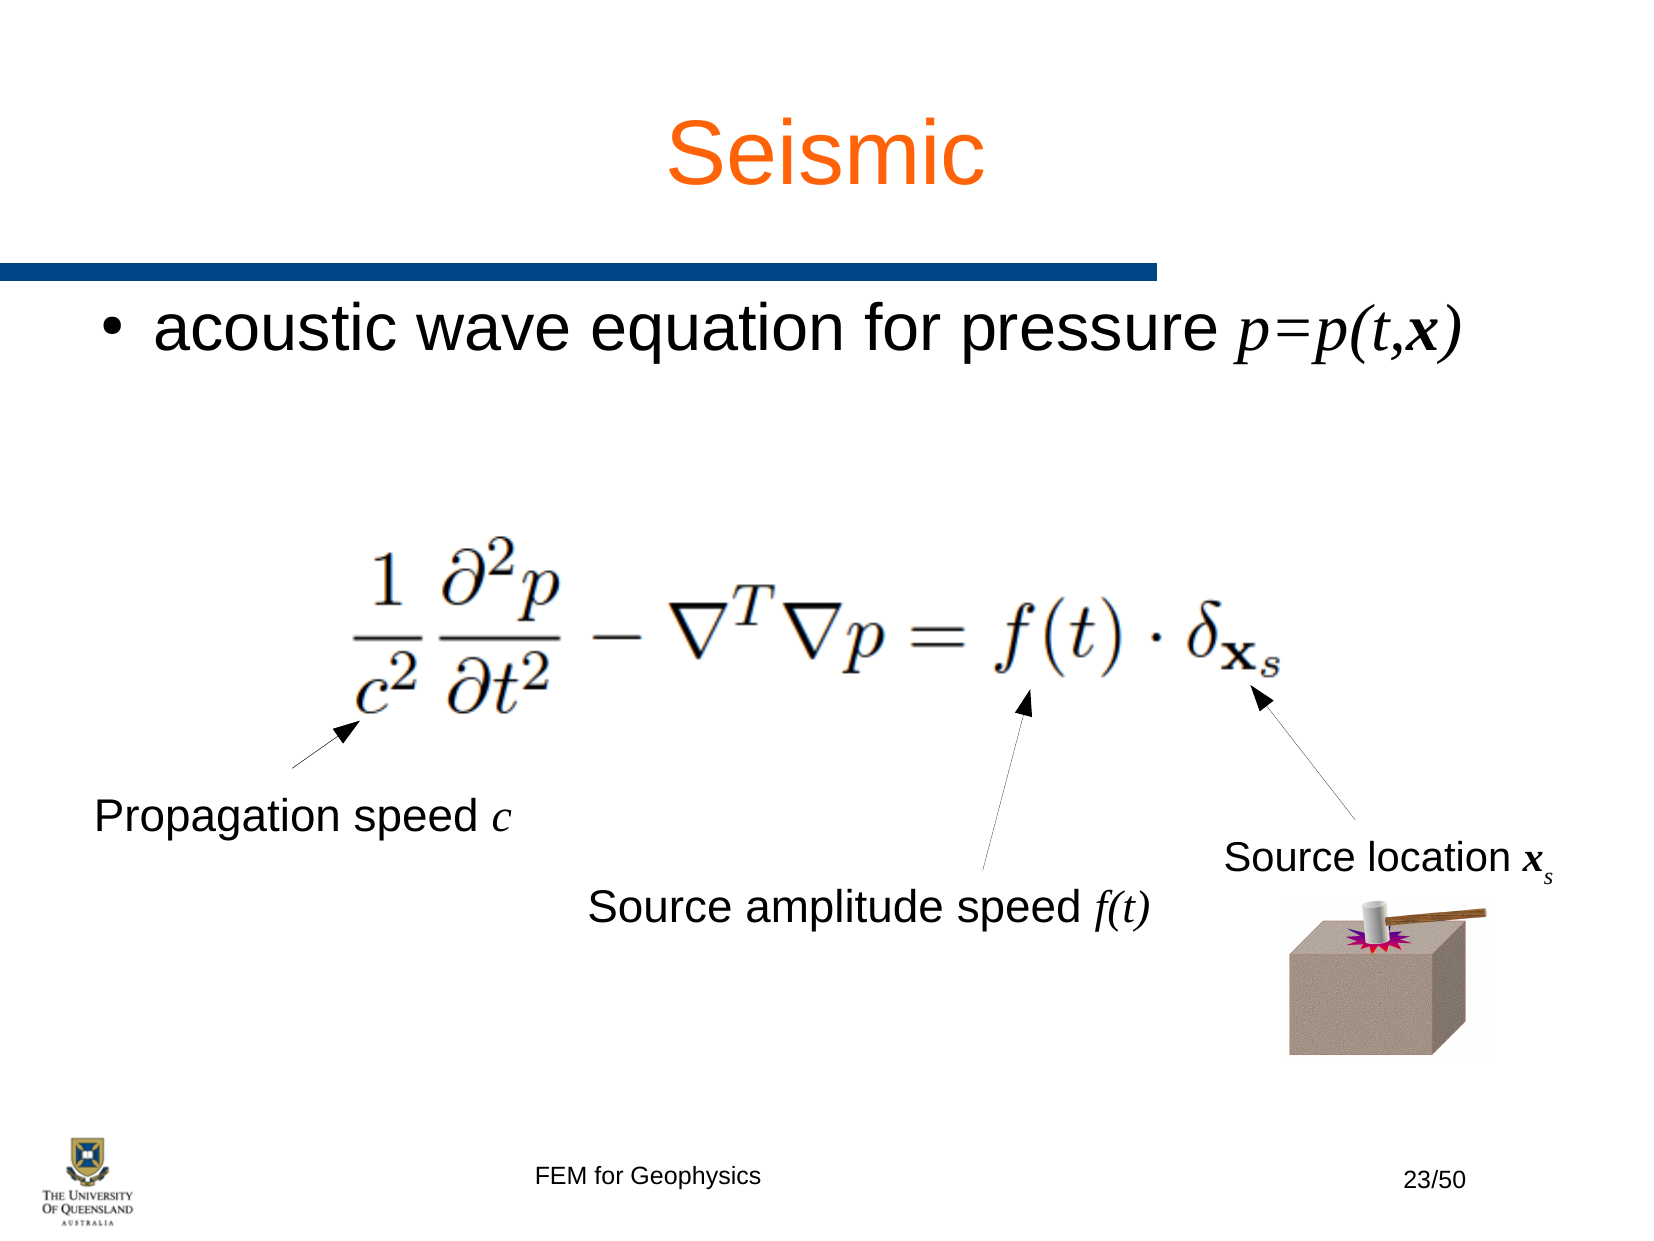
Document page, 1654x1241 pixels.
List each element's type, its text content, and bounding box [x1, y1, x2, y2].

text_box Source location xs [1208, 825, 1569, 898]
title Seismic [82, 49, 1571, 257]
picture [1285, 899, 1490, 1057]
text_box Propagation speed c [79, 782, 527, 849]
picture [293, 529, 1338, 734]
list acoustic wave equation for pressure p=p(t,x) [82, 290, 1571, 1010]
picture [35, 1133, 142, 1235]
text_box Source amplitude speed f(t) [572, 873, 1166, 940]
